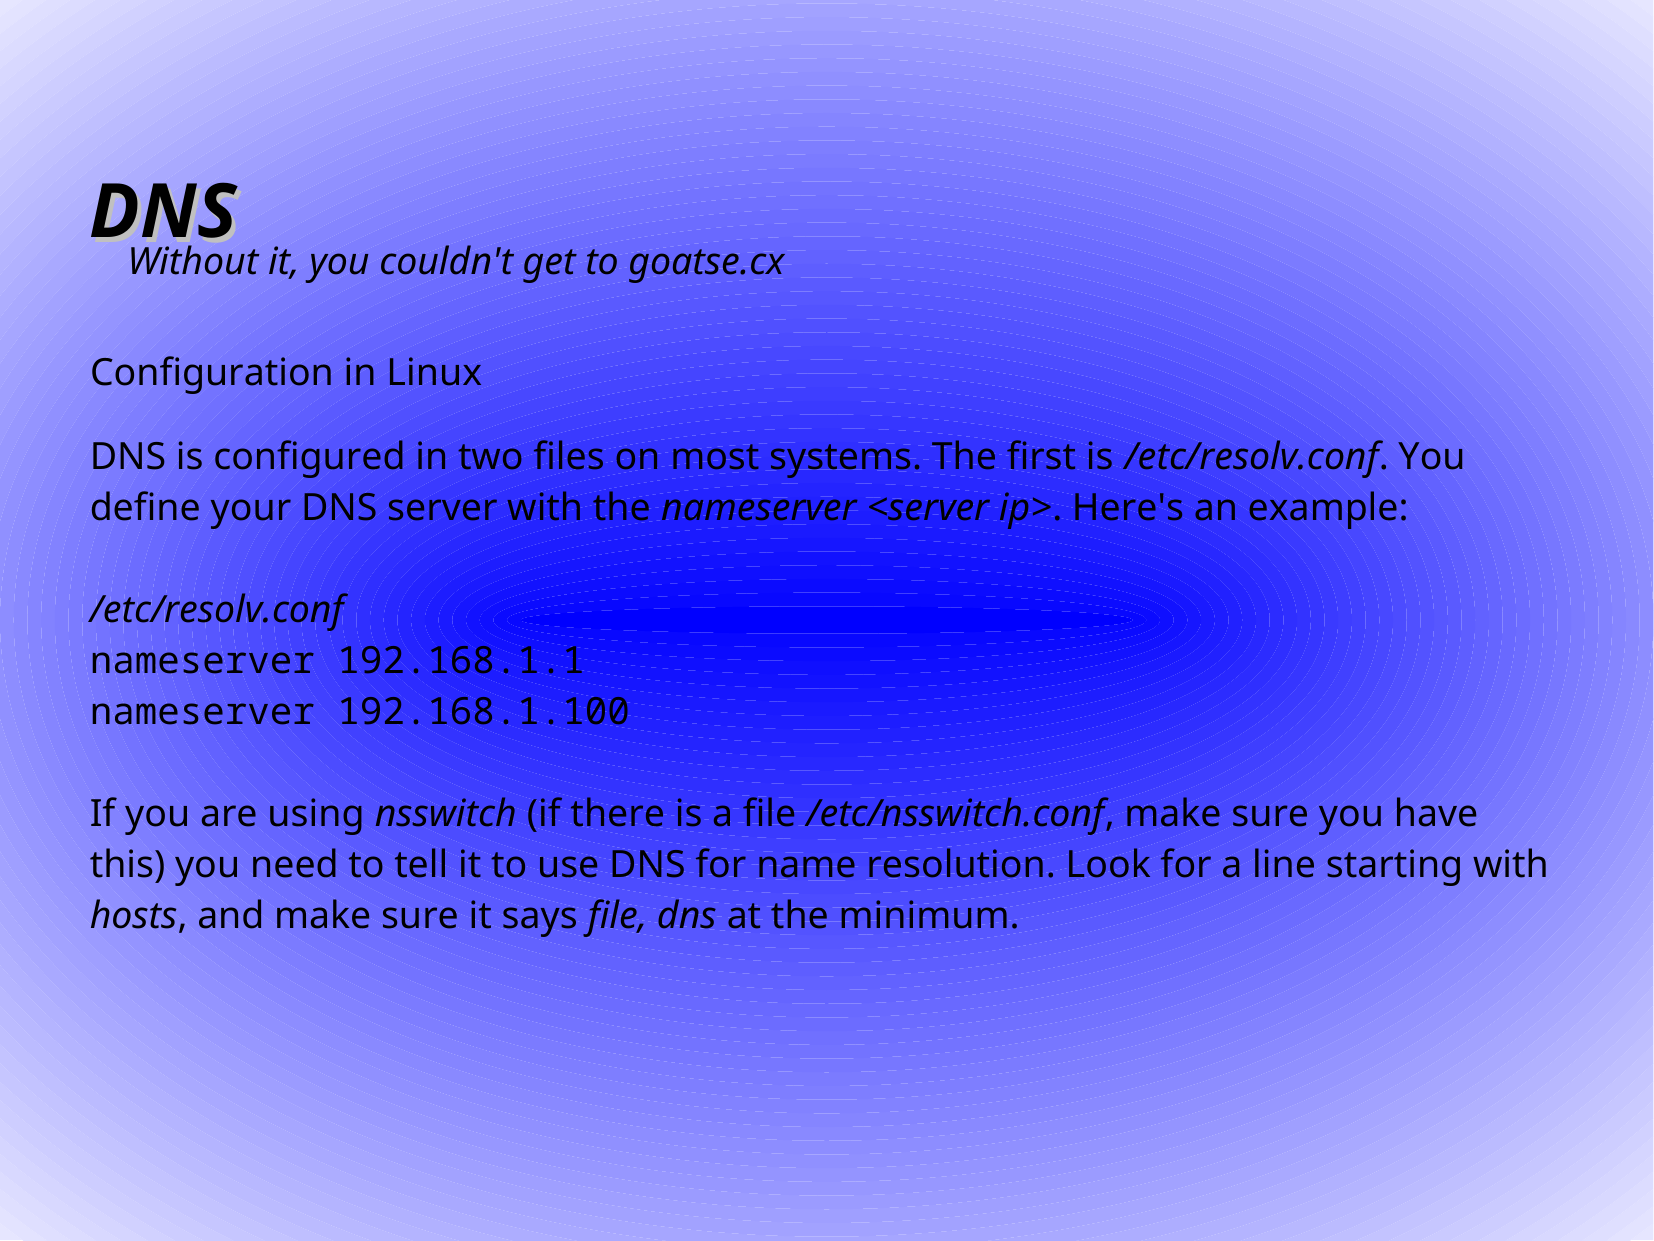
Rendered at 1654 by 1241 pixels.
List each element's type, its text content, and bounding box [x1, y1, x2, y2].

text_box Configuration in Linux [75, 337, 638, 413]
text_box Without it, you couldn't get to goatse.cx [112, 227, 1126, 301]
text_box DNS [75, 150, 1051, 262]
text_box DNS is configured in two files on most systems. The first is /etc/resolv.conf. You define your DNS server with the nameserver <server ip>. Here's an example: /etc/resolv.conf nameserver 192.168.1.1 nameserver 192.168.1.100 If you are using nsswitch (if there is a file /etc/nsswitch.conf, make sure you have this) you need to tell it to use DNS for name resolution. Look for a line starting with hosts, and make sure it says file, dns at the minimum. [75, 421, 1576, 1071]
